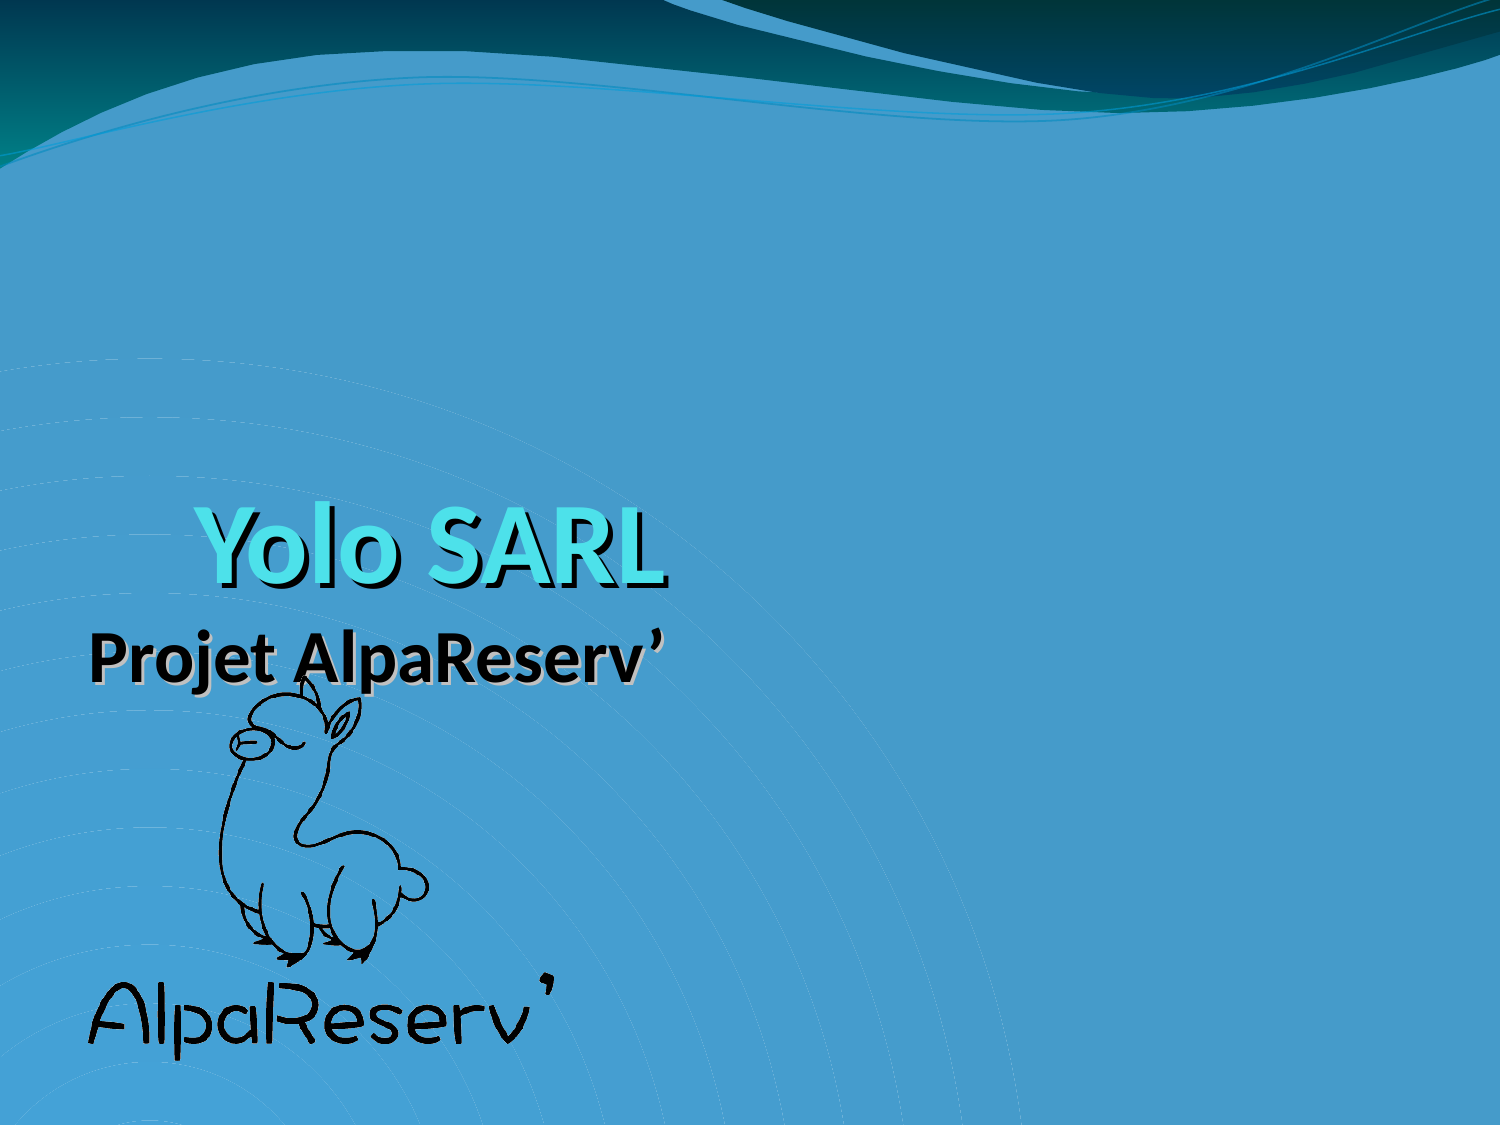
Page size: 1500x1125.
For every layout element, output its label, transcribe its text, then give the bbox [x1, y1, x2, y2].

picture [65, 138, 80, 143]
picture [76, 668, 562, 1068]
picture [113, 125, 133, 131]
title Yolo SARL Projet AlpaReserv’ [88, 397, 1377, 698]
picture [635, 90, 669, 94]
